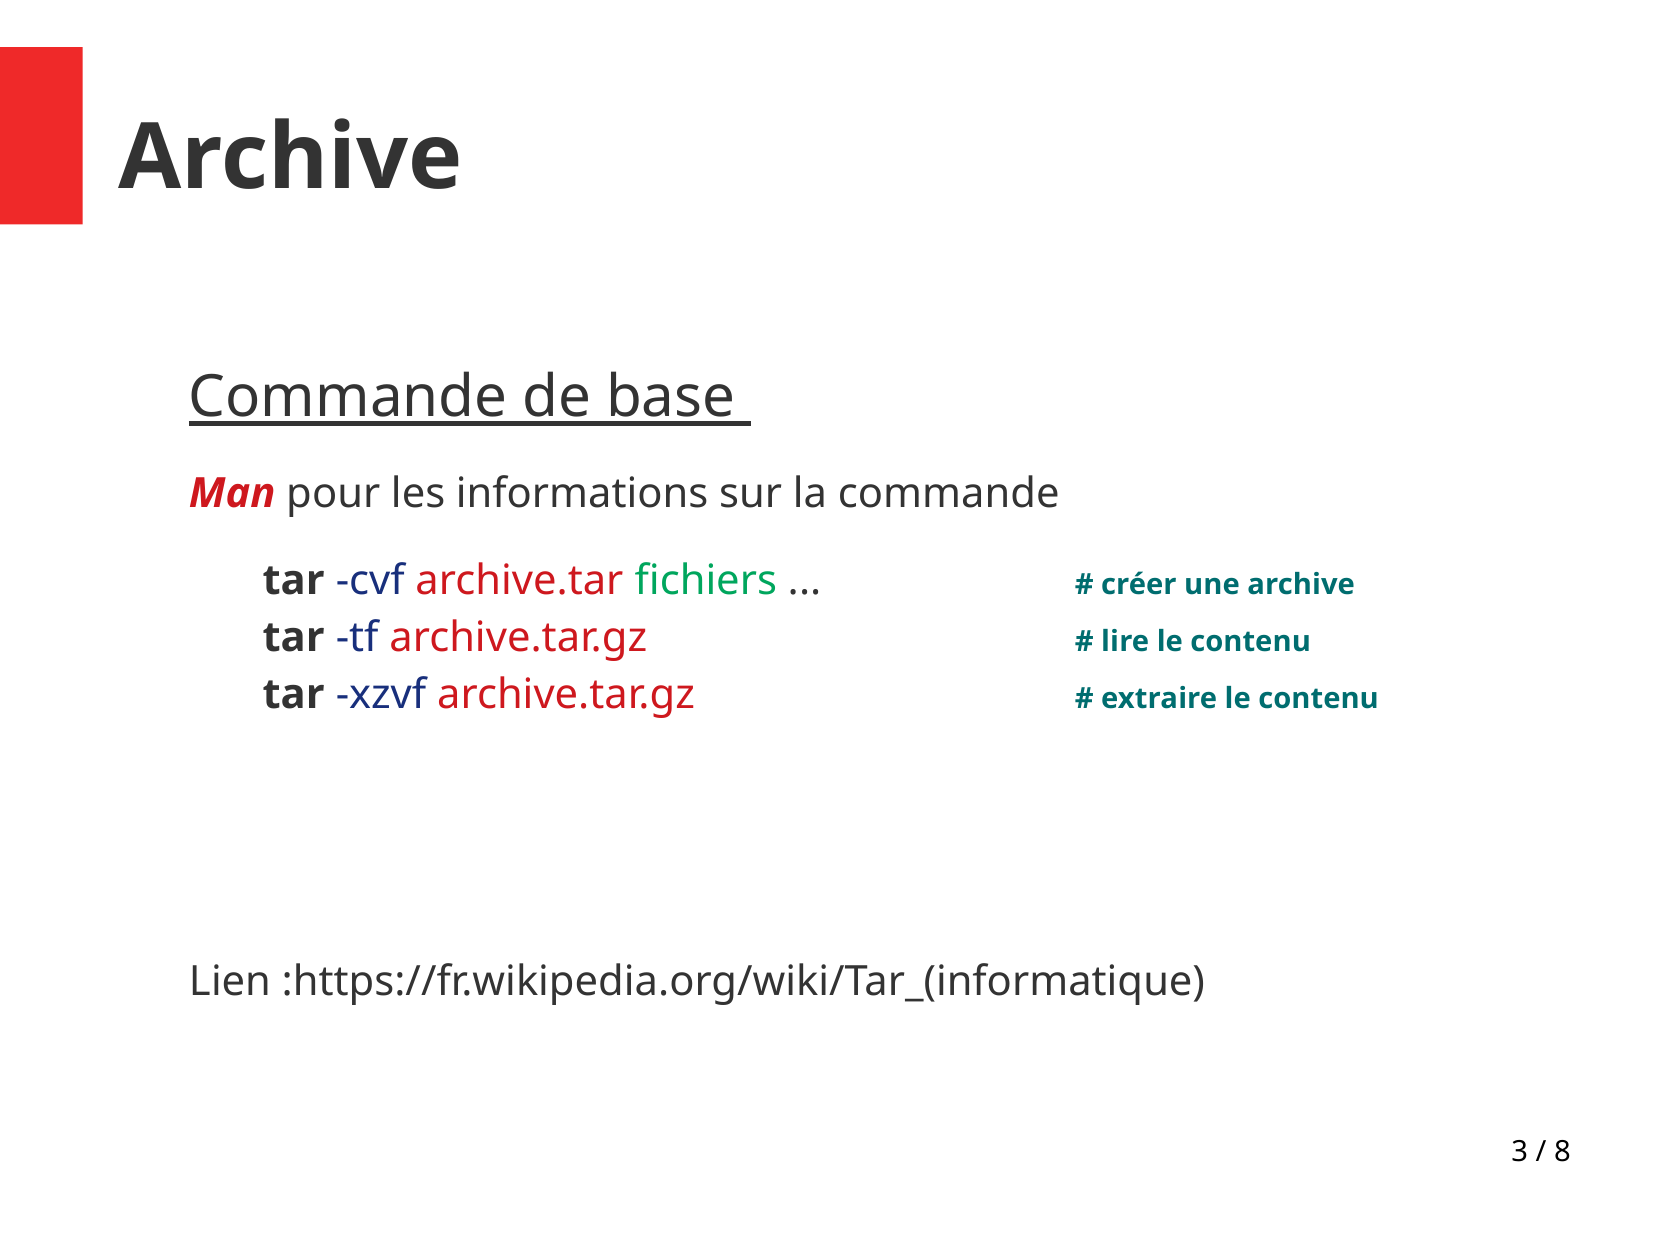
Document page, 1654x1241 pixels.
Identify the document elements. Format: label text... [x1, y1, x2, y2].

list Commande de base Man pour les informations sur la commande tar -cvf archive.tar fichiers ... # créer une archive tar -tf archive.tar.gz # lire le contenu tar -xzvf archive.tar.gz # extraire le contenu Lien :https://fr.wikipedia.org/wiki/Tar_(informatique) [118, 354, 1536, 1074]
title Archive [118, 49, 1571, 257]
